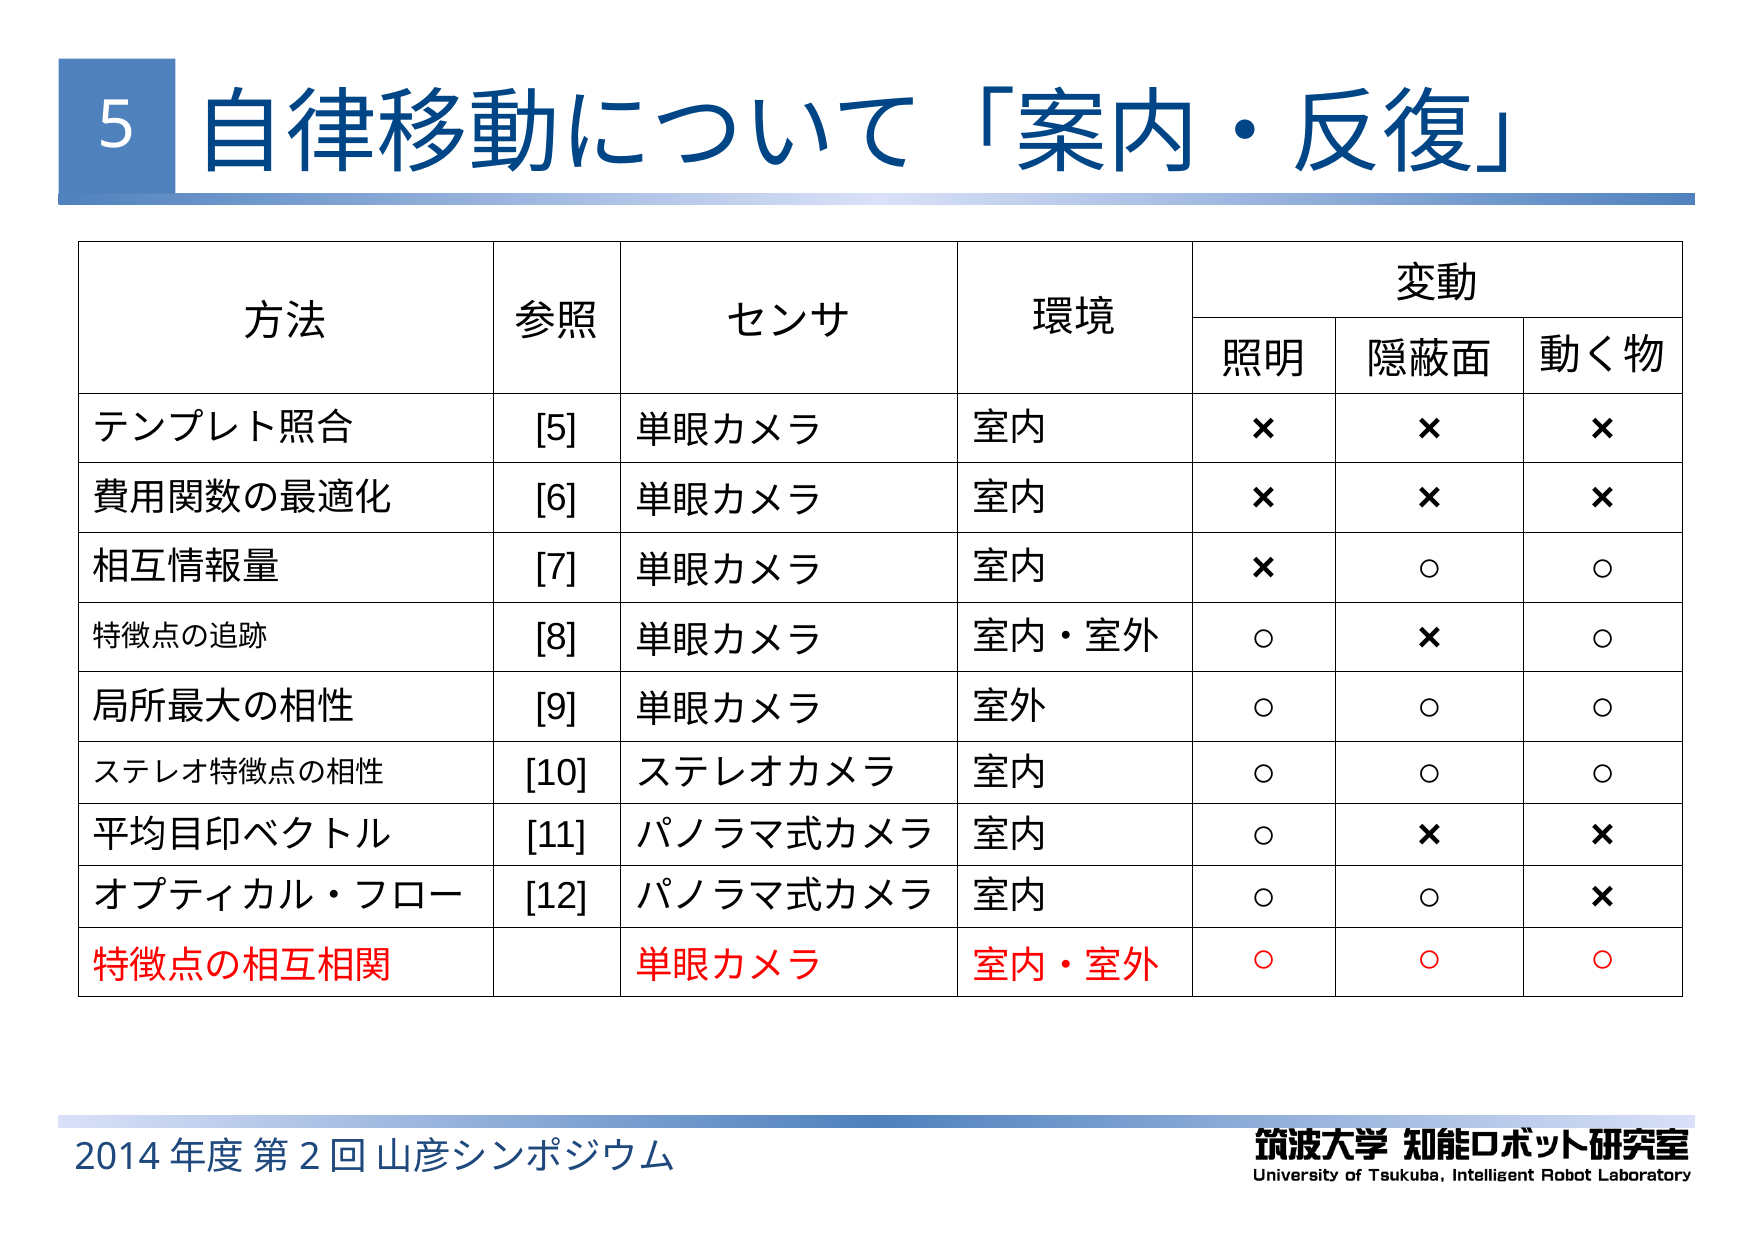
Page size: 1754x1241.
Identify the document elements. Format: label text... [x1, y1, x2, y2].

table_cell 動く物 [1524, 318, 1682, 393]
table_cell 平均目印ベクトル [79, 804, 493, 865]
table_cell × [1524, 394, 1682, 462]
picture [1252, 1127, 1691, 1182]
table_cell 室内 [958, 533, 1192, 602]
table_cell ○ [1193, 804, 1335, 865]
table_cell 室内 [958, 463, 1192, 532]
table_cell 費用関数の最適化 [79, 463, 493, 532]
table_cell 特徴点の追跡 [79, 603, 493, 671]
table_cell パノラマ式カメラ [621, 866, 957, 927]
table_cell パノラマ式カメラ [621, 804, 957, 865]
table_cell 単眼カメラ [621, 463, 957, 532]
table_cell ○ [1524, 742, 1682, 803]
table_header センサ [621, 242, 957, 393]
table_cell ○ [1524, 928, 1682, 996]
table_header 変動 [1193, 242, 1682, 317]
table_cell [12] [494, 866, 620, 927]
table_cell 室内 [958, 866, 1192, 927]
table_cell [9] [494, 672, 620, 741]
table_cell オプティカル・フロー [79, 866, 493, 927]
table_cell 隠蔽面 [1336, 318, 1523, 393]
table_cell ○ [1336, 928, 1523, 996]
table_cell × [1193, 463, 1335, 532]
table_cell 特徴点の相互相関 [79, 928, 493, 996]
table_cell ○ [1193, 672, 1335, 741]
table_cell ○ [1336, 672, 1523, 741]
table_cell ○ [1193, 866, 1335, 927]
table_cell ○ [1524, 603, 1682, 671]
table_cell 単眼カメラ [621, 672, 957, 741]
table_cell [8] [494, 603, 620, 671]
table_header 方法 [79, 242, 493, 393]
table_cell 照明 [1193, 318, 1335, 393]
table_cell × [1336, 394, 1523, 462]
table_header 参照 [494, 242, 620, 393]
table_cell × [1336, 804, 1523, 865]
table_cell テンプレト照合 [79, 394, 493, 462]
table_cell 相互情報量 [79, 533, 493, 602]
table_cell × [1524, 866, 1682, 927]
table_cell × [1336, 603, 1523, 671]
table_cell 室内 [958, 804, 1192, 865]
table_cell 室外 [958, 672, 1192, 741]
table_cell [494, 928, 620, 996]
table_cell ステレオ特徴点の相性 [79, 742, 493, 803]
table_cell 単眼カメラ [621, 603, 957, 671]
table_cell 単眼カメラ [621, 928, 957, 996]
table_cell 局所最大の相性 [79, 672, 493, 741]
table_cell 室内・室外 [958, 603, 1192, 671]
table_cell [11] [494, 804, 620, 865]
table_cell [6] [494, 463, 620, 532]
table_cell [5] [494, 394, 620, 462]
table_cell ○ [1524, 672, 1682, 741]
table_cell × [1193, 533, 1335, 602]
title 自律移動について「案内・反復」 [193, 61, 1651, 205]
table_cell ○ [1524, 533, 1682, 602]
table_cell 室内 [958, 742, 1192, 803]
table_cell 単眼カメラ [621, 394, 957, 462]
table_cell × [1193, 394, 1335, 462]
table_cell [10] [494, 742, 620, 803]
table_cell ○ [1193, 928, 1335, 996]
table_cell ○ [1193, 603, 1335, 671]
table_cell × [1524, 804, 1682, 865]
table_cell ○ [1336, 742, 1523, 803]
table_cell ○ [1193, 742, 1335, 803]
table_cell × [1524, 463, 1682, 532]
table_cell ○ [1336, 533, 1523, 602]
table_cell [7] [494, 533, 620, 602]
table_cell ステレオカメラ [621, 742, 957, 803]
table_header 環境 [958, 242, 1192, 393]
table_cell 室内・室外 [958, 928, 1192, 996]
table_cell 室内 [958, 394, 1192, 462]
table_cell 単眼カメラ [621, 533, 957, 602]
table_cell × [1336, 463, 1523, 532]
table_cell ○ [1336, 866, 1523, 927]
